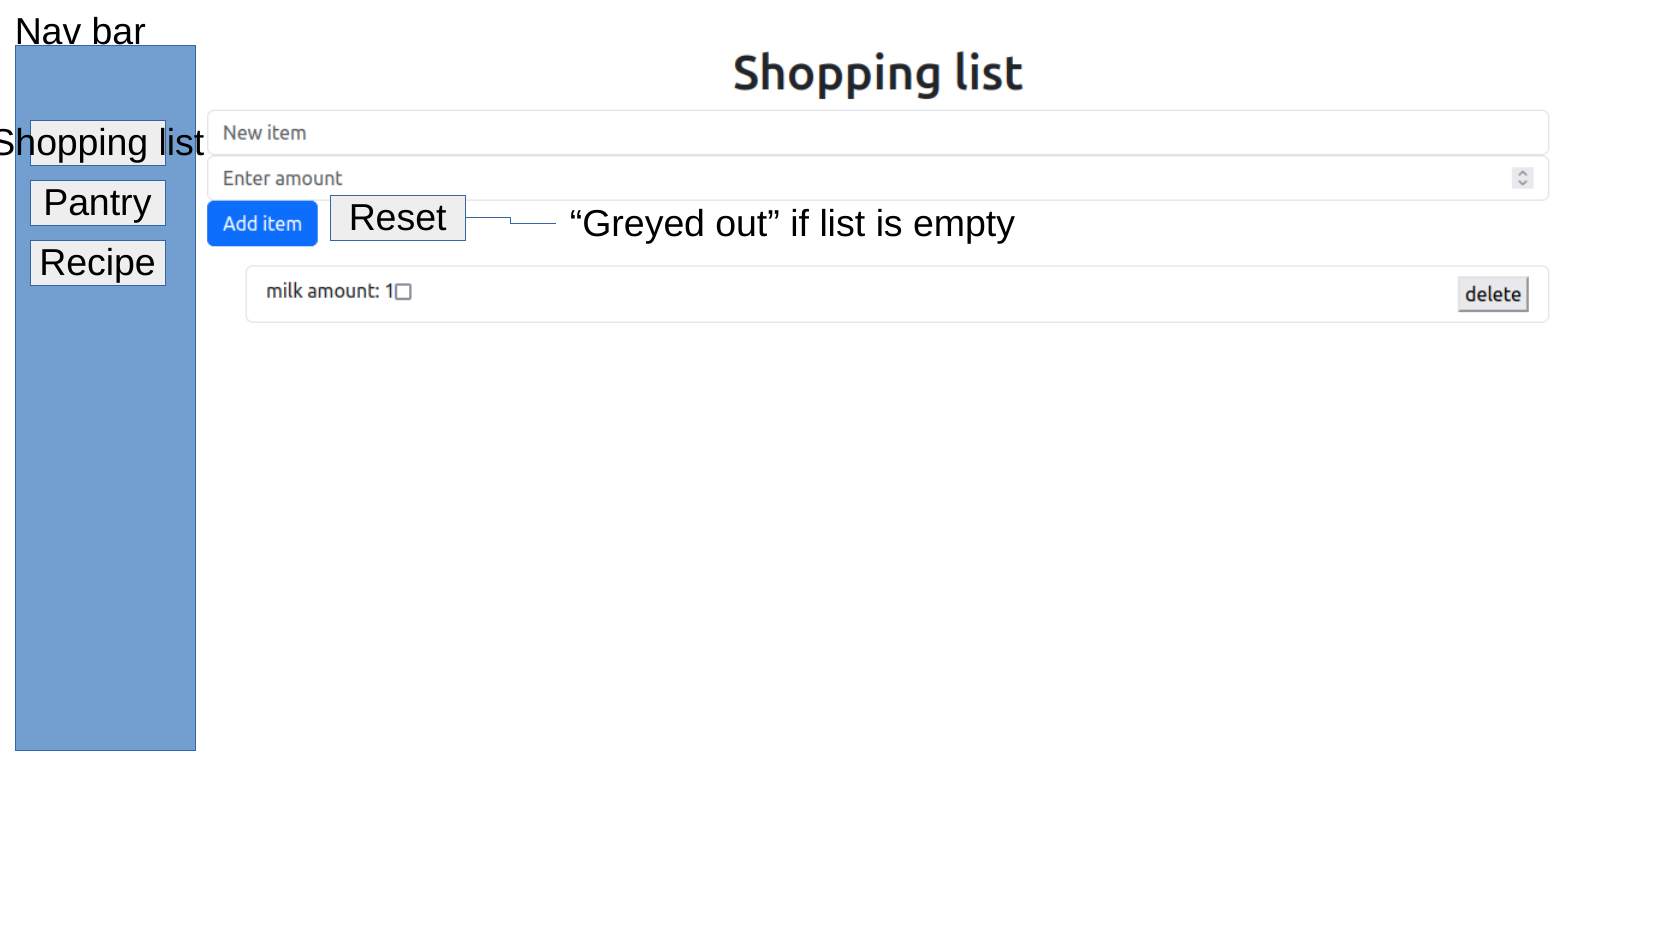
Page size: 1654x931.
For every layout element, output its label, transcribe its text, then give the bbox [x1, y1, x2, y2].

text_box [15, 45, 196, 751]
text_box Shopping list [30, 120, 166, 166]
text_box “Greyed out” if list is empty [555, 195, 1031, 252]
picture [181, 44, 1654, 646]
text_box Pantry [30, 180, 166, 226]
text_box Nav bar [0, 3, 181, 61]
text_box Recipe [30, 240, 166, 286]
text_box Reset [330, 195, 466, 241]
